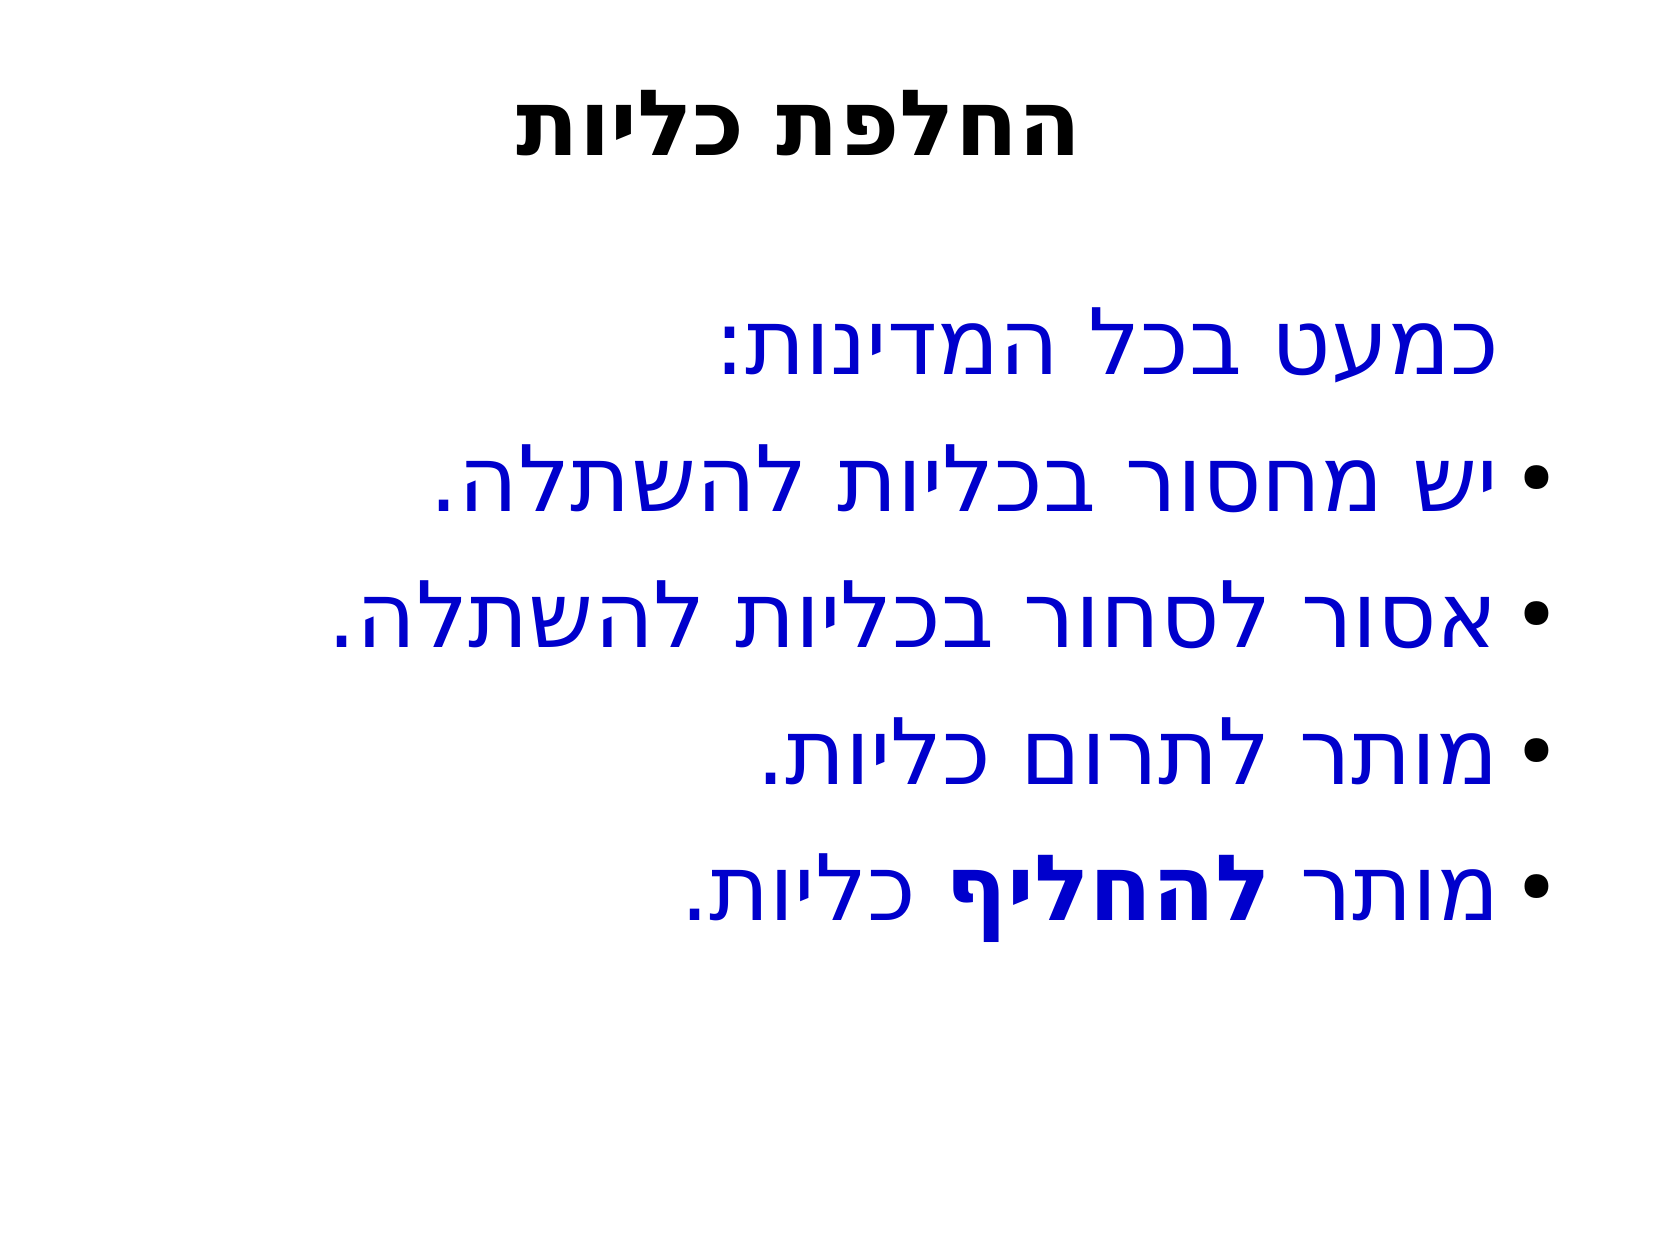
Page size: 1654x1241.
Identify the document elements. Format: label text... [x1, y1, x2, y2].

title החלפת כליות [82, 41, 1516, 207]
list כמעט בכל המדינות: יש מחסור בכליות להשתלה. אסור לסחור בכליות להשתלה. מותר לתרום כליות. מותר להחליף כליות. [82, 289, 1571, 1108]
